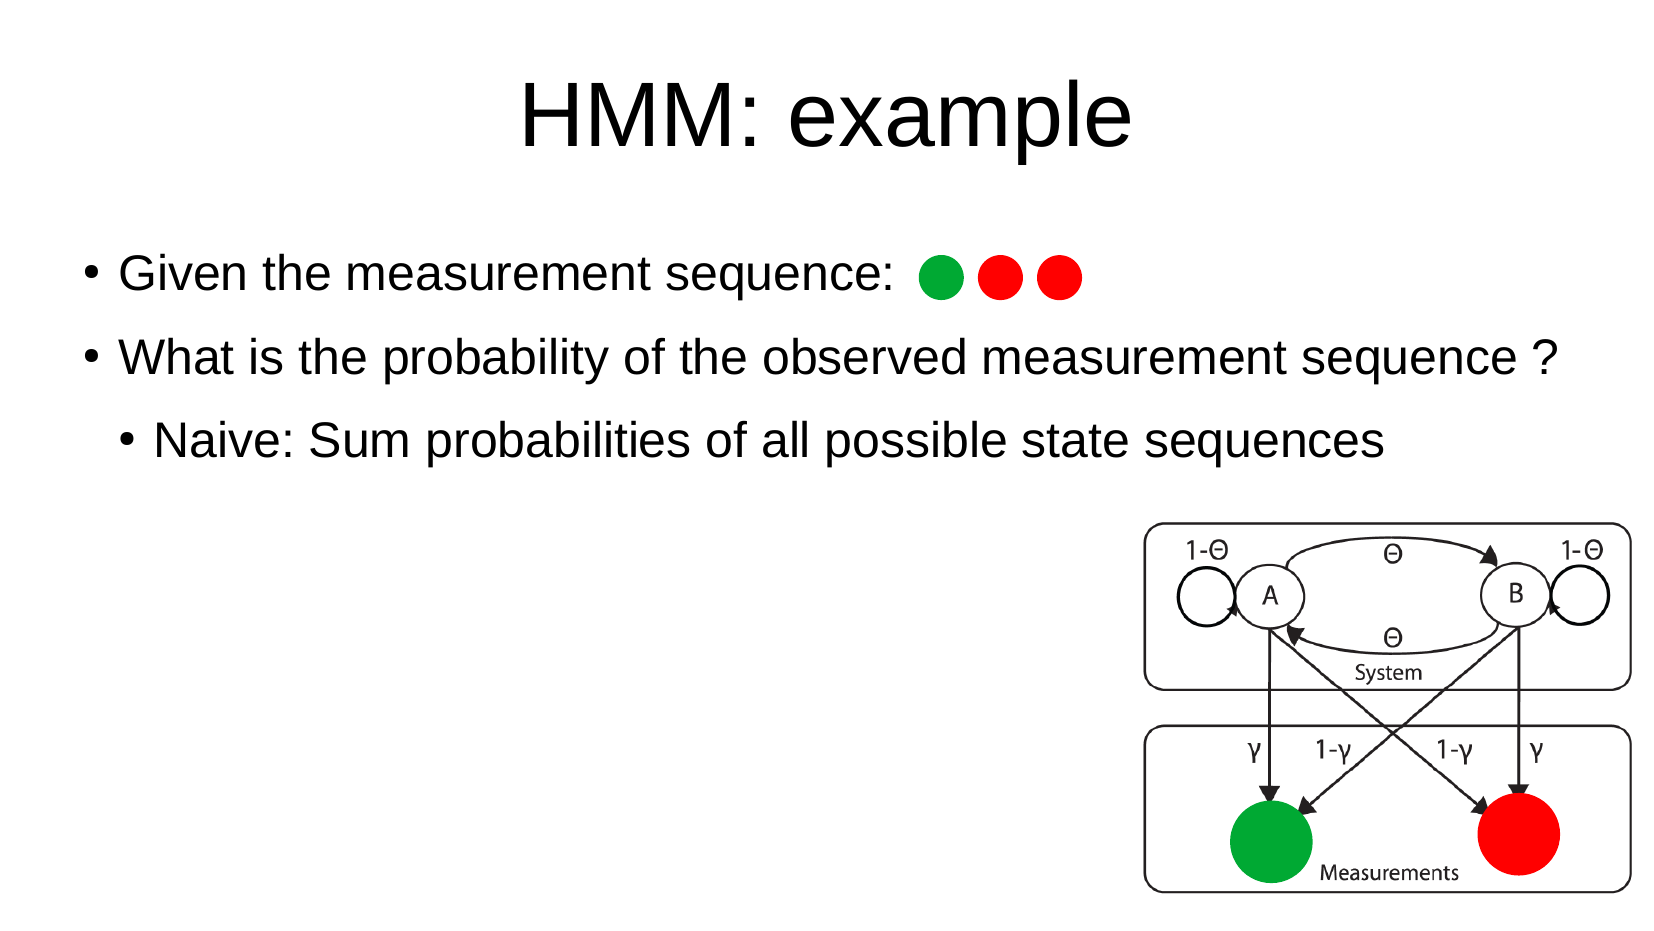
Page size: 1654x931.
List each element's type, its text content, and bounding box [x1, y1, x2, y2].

text_box [1477, 792, 1561, 876]
subtitle Given the measurement sequence: What is the probability of the observed measurement sequence ? Naive: Sum probabilities of all possible state sequences [82, 217, 1571, 758]
picture [1091, 492, 1652, 928]
text_box [1037, 255, 1083, 301]
chart [782, 411, 794, 440]
text_box [1230, 800, 1313, 884]
text_box [977, 255, 1023, 301]
title HMM: example [82, 37, 1571, 193]
text_box [918, 255, 964, 301]
